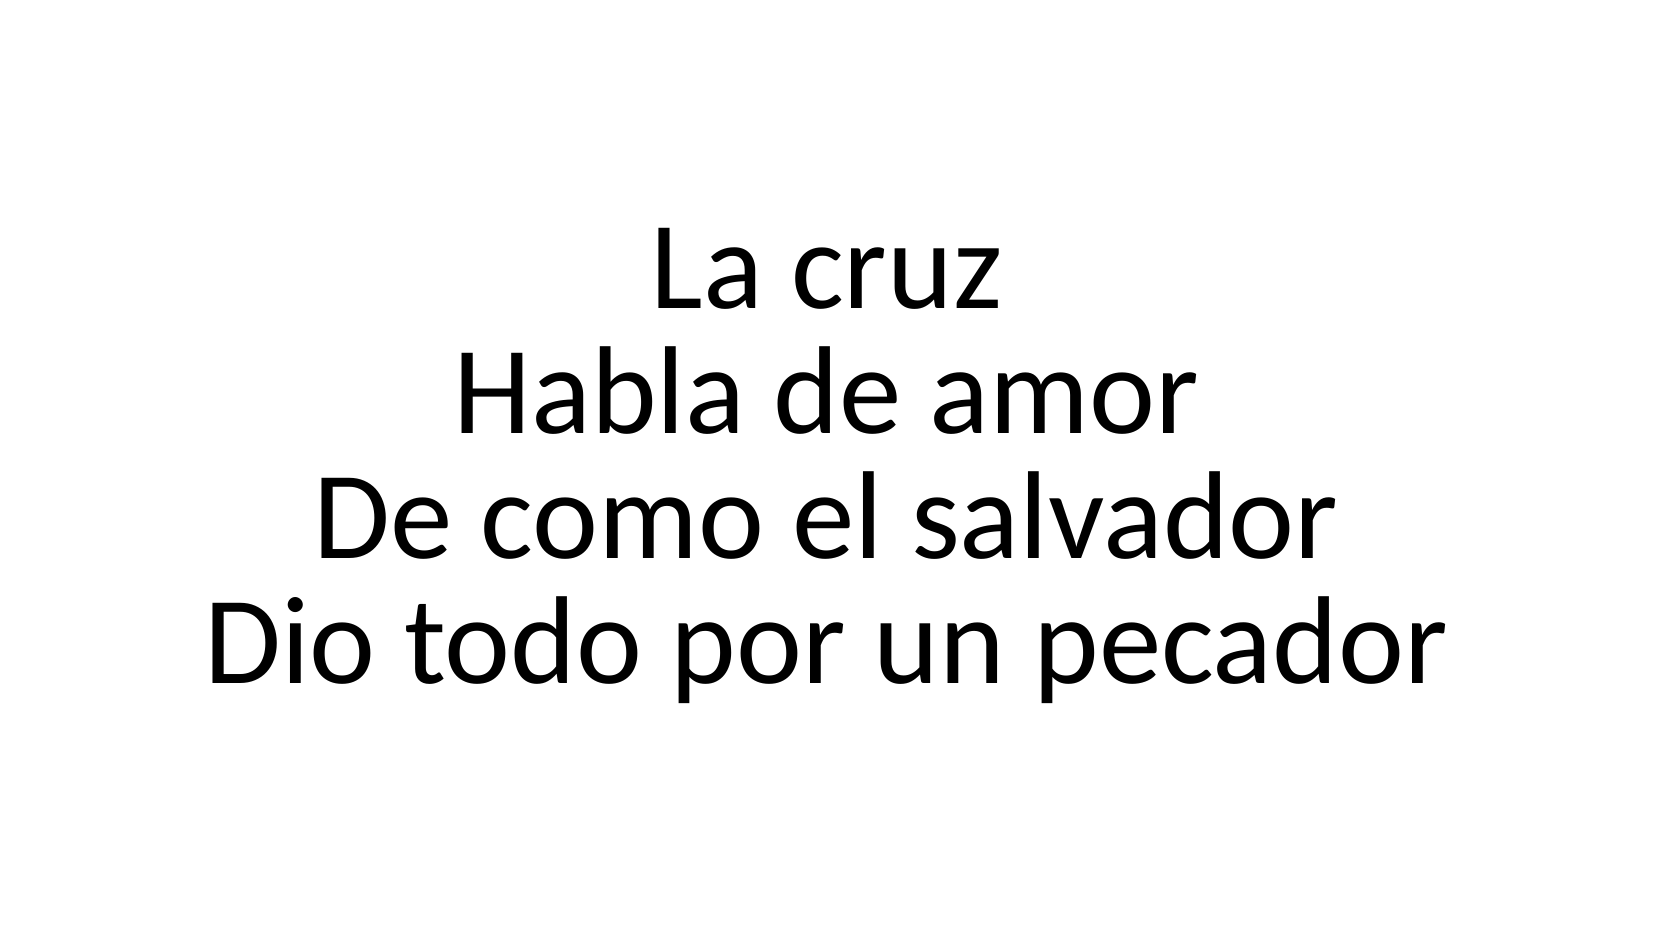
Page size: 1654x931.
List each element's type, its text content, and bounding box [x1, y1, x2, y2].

title La cruz Habla de amor De como el salvador Dio todo por un pecador [0, 0, 1654, 931]
